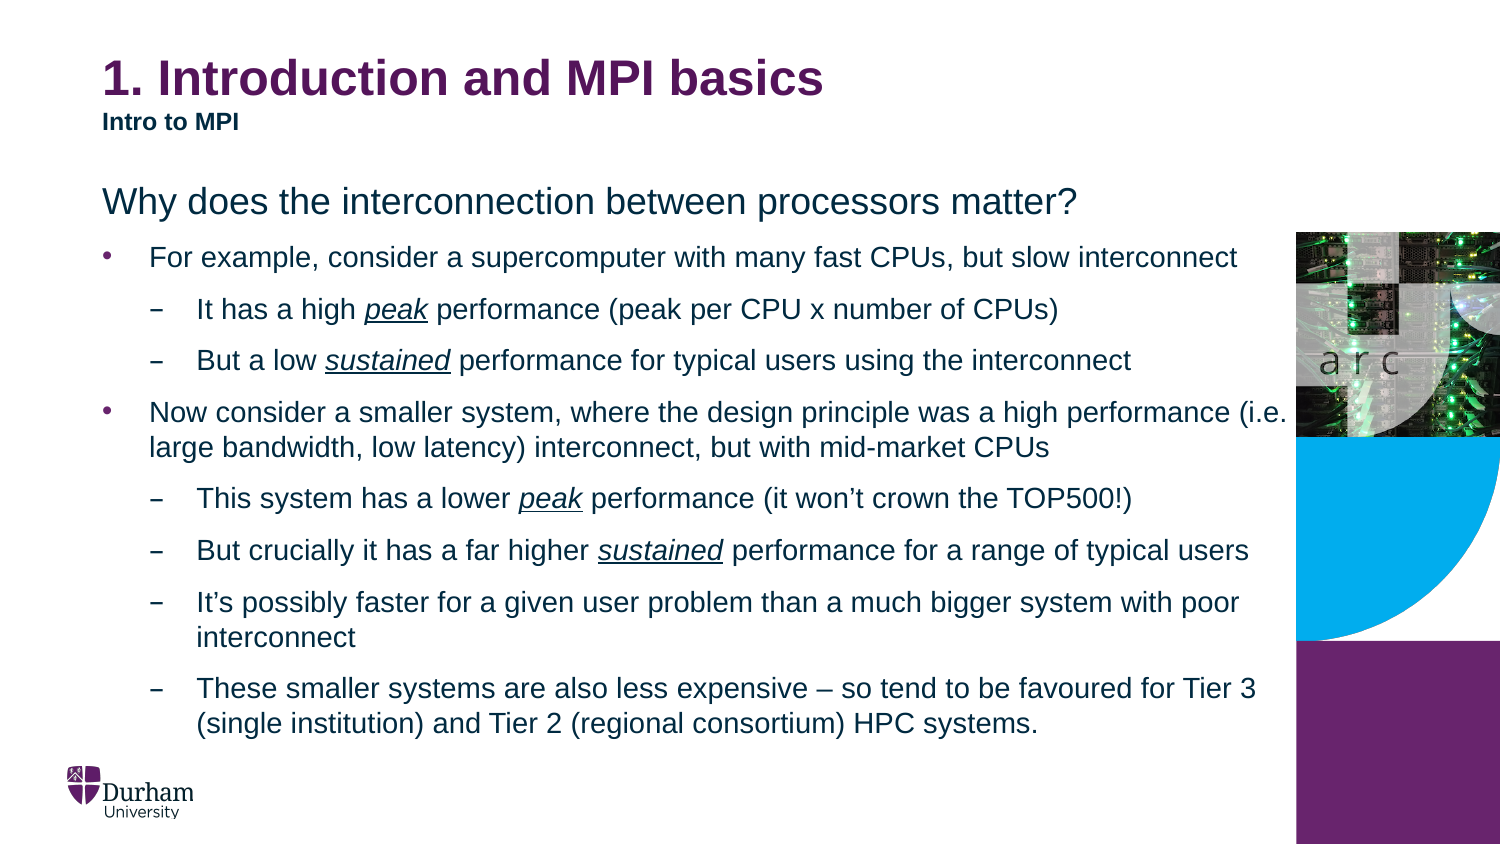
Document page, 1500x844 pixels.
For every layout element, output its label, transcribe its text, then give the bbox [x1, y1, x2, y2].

list Why does the interconnection between processors matter? For example, consider a supercomputer with many fast CPUs, but slow interconnect It has a high peak performance (peak per CPU x number of CPUs) But a low sustained performance for typical users using the interconnect Now consider a smaller system, where the design principle was a high performance (i.e. large bandwidth, low latency) interconnect, but with mid-market CPUs This system has a lower peak performance (it won’t crown the TOP500!) But crucially it has a far higher sustained performance for a range of typical users It’s possibly faster for a given user problem than a much bigger system with poor interconnect These smaller systems are also less expensive – so tend to be favoured for Tier 3 (single institution) and Tier 2 (regional consortium) HPC systems. [101, 176, 1297, 515]
picture [1332, 467, 1500, 640]
text_box [1296, 640, 1500, 844]
picture [1296, 232, 1500, 436]
picture [67, 766, 193, 819]
title 1. Introduction and MPI basics Intro to MPI [101, 45, 1399, 187]
